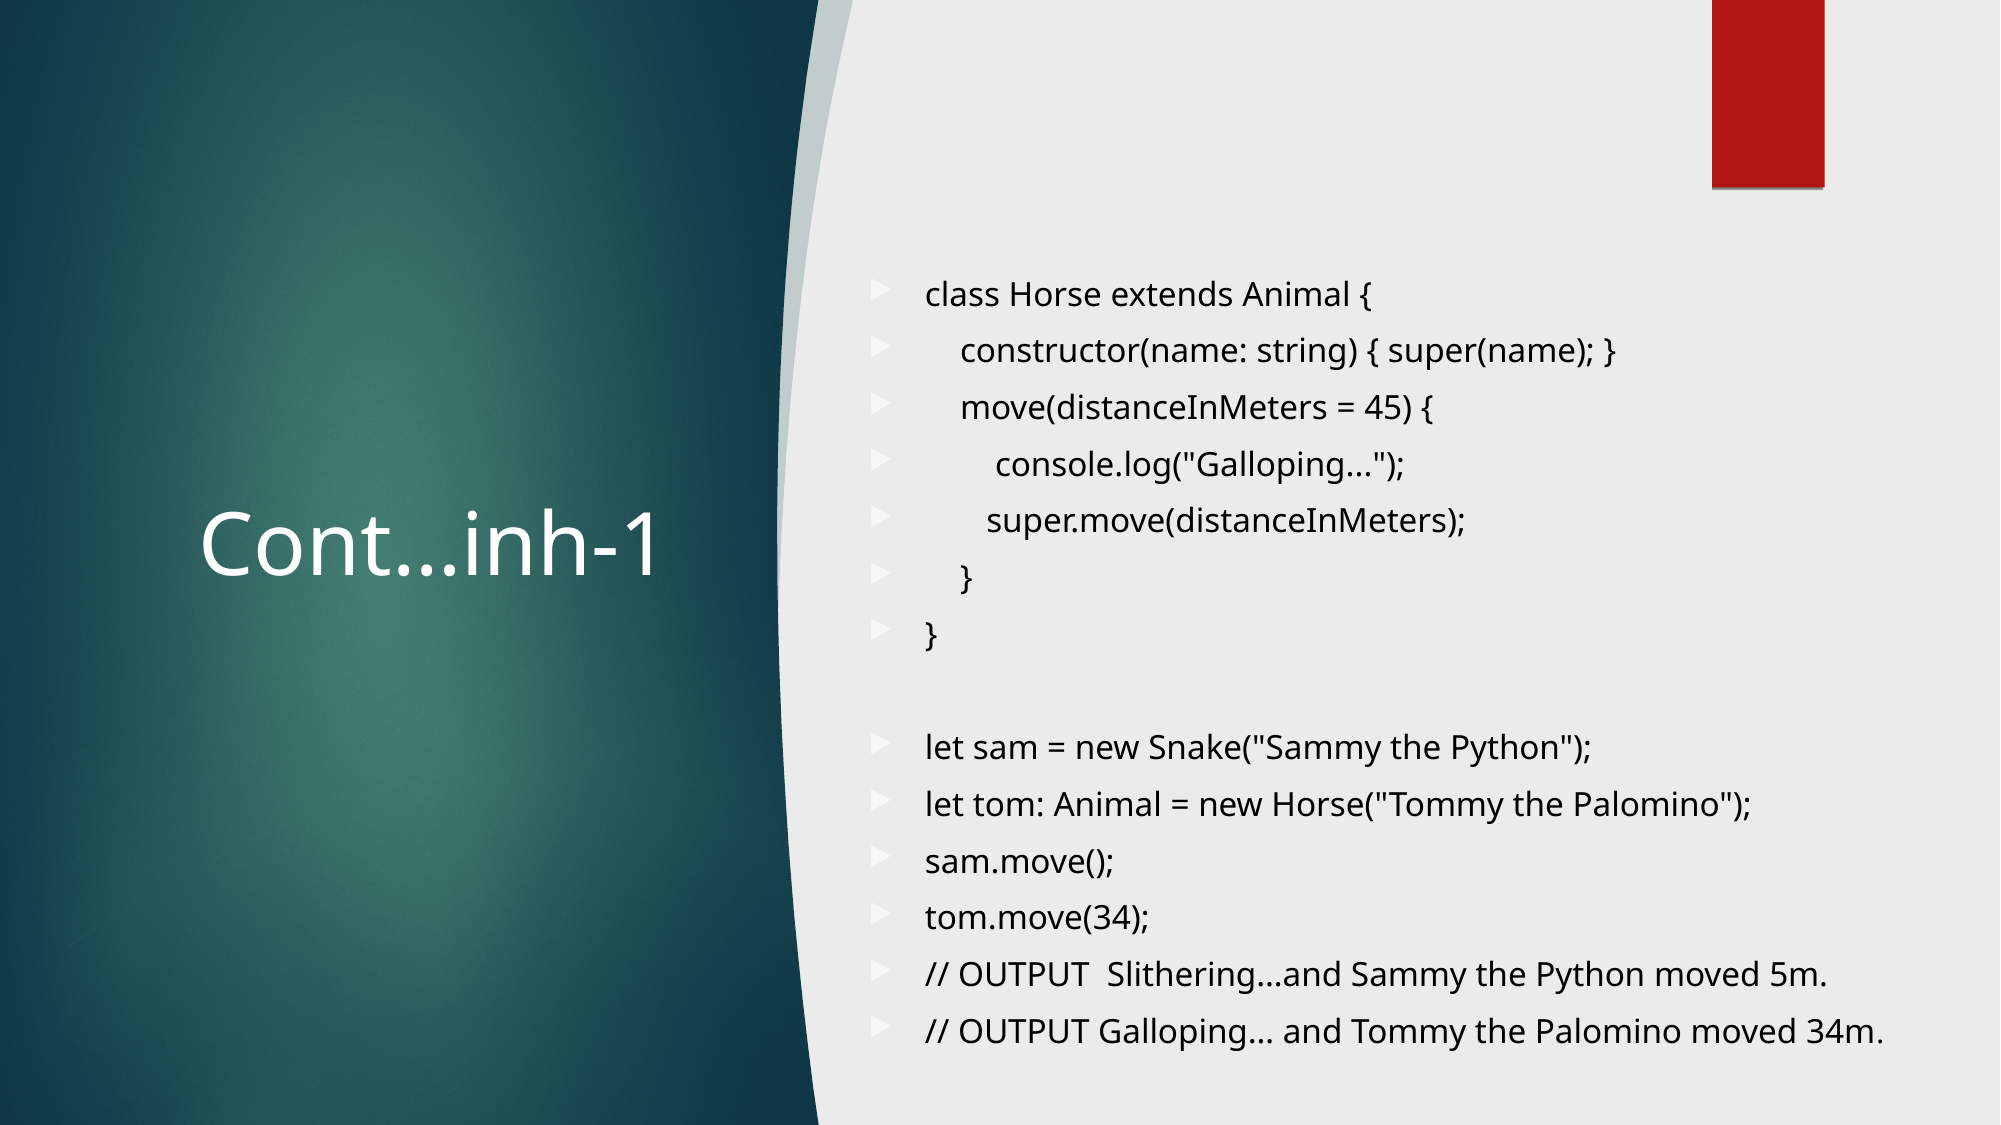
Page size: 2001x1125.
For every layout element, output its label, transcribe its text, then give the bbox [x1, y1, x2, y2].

list class Horse extends Animal { constructor(name: string) { super(name); } move(distanceInMeters = 45) { console.log("Galloping..."); super.move(distanceInMeters); } } let sam = new Snake("Sammy the Python"); let tom: Animal = new Horse("Tommy the Palomino"); sam.move(); tom.move(34); // OUTPUT Slithering…and Sammy the Python moved 5m. // OUTPUT Galloping… and Tommy the Palomino moved 34m. [853, 270, 1975, 1094]
text_box [0, 0, 2000, 1125]
title Cont…inh-1 [107, 270, 685, 1004]
